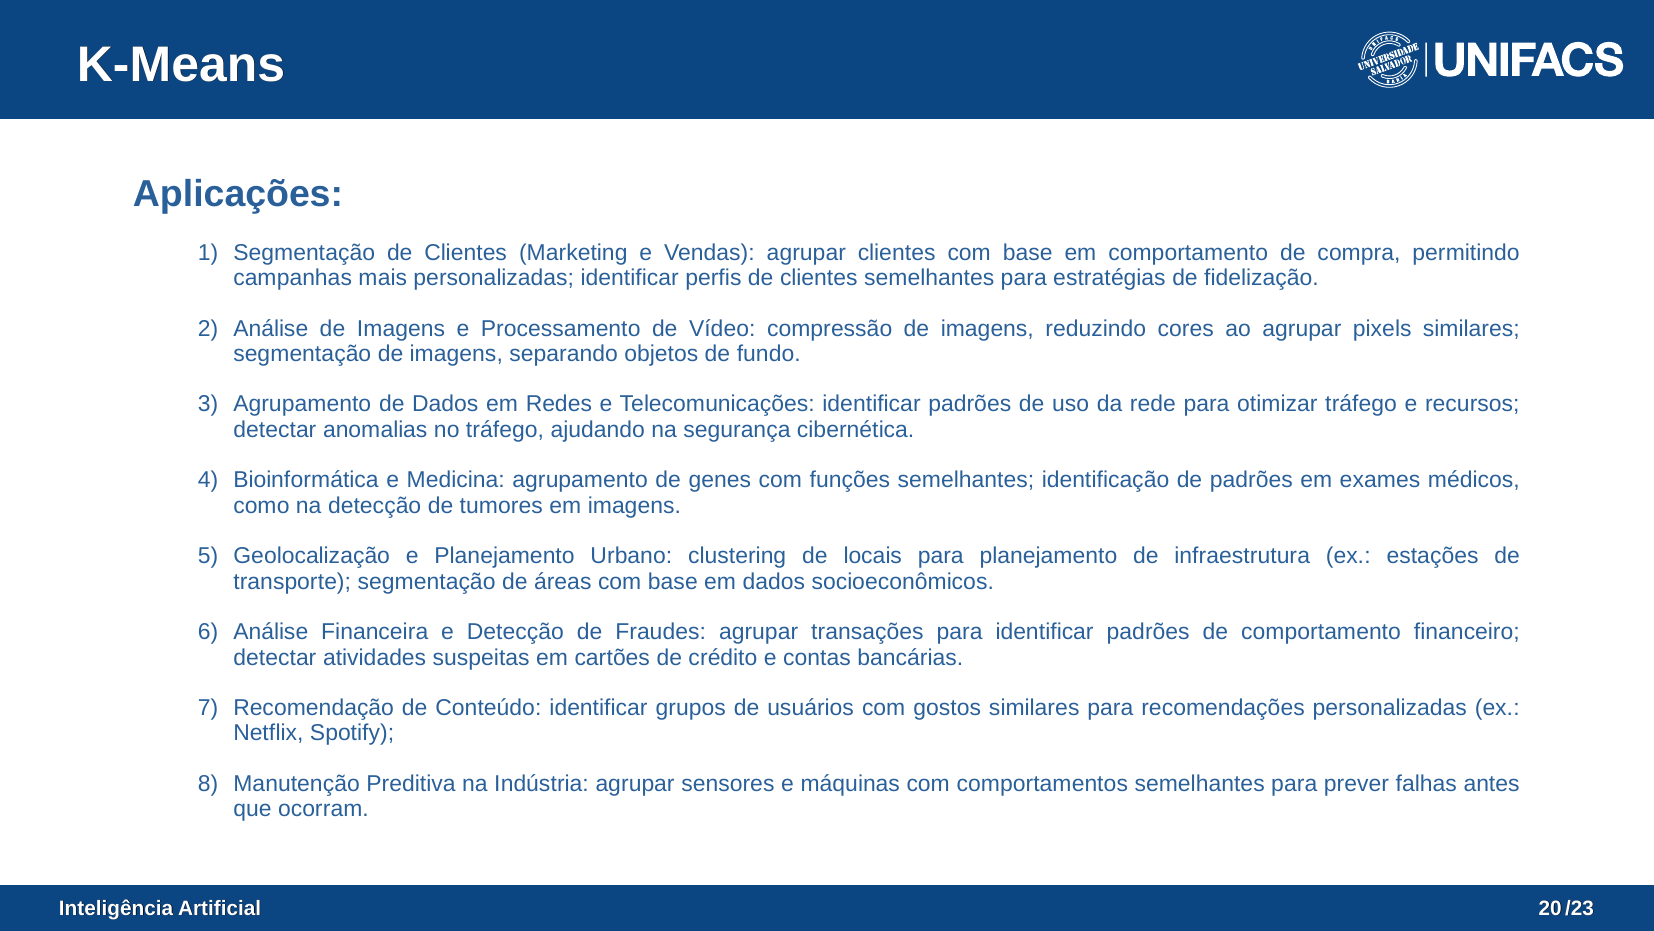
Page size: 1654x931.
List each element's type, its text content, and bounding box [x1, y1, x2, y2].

text_box K-Means [76, 7, 1241, 120]
text_box Aplicações: Segmentação de Clientes (Marketing e Vendas): agrupar clientes com base em comportamento de compra, permitindo campanhas mais personalizadas; identificar perfis de clientes semelhantes para estratégias de fidelização. Análise de Imagens e Processamento de Vídeo: compressão de imagens, reduzindo cores ao agrupar pixels similares; segmentação de imagens, separando objetos de fundo. Agrupamento de Dados em Redes e Telecomunicações: identificar padrões de uso da rede para otimizar tráfego e recursos; detectar anomalias no tráfego, ajudando na segurança cibernética. Bioinformática e Medicina: agrupamento de genes com funções semelhantes; identificação de padrões em exames médicos, como na detecção de tumores em imagens. Geolocalização e Planejamento Urbano: clustering de locais para planejamento de infraestrutura (ex.: estações de transporte); segmentação de áreas com base em dados socioeconômicos. Análise Financeira e Detecção de Fraudes: agrupar transações para identificar padrões de comportamento financeiro; detectar atividades suspeitas em cartões de crédito e contas bancárias. Recomendação de Conteúdo: identificar grupos de usuários com gostos similares para recomendações personalizadas (ex.: Netflix, Spotify); Manutenção Preditiva na Indústria: agrupar sensores e máquinas com comportamentos semelhantes para prever falhas antes que ocorram. [118, 165, 1536, 829]
